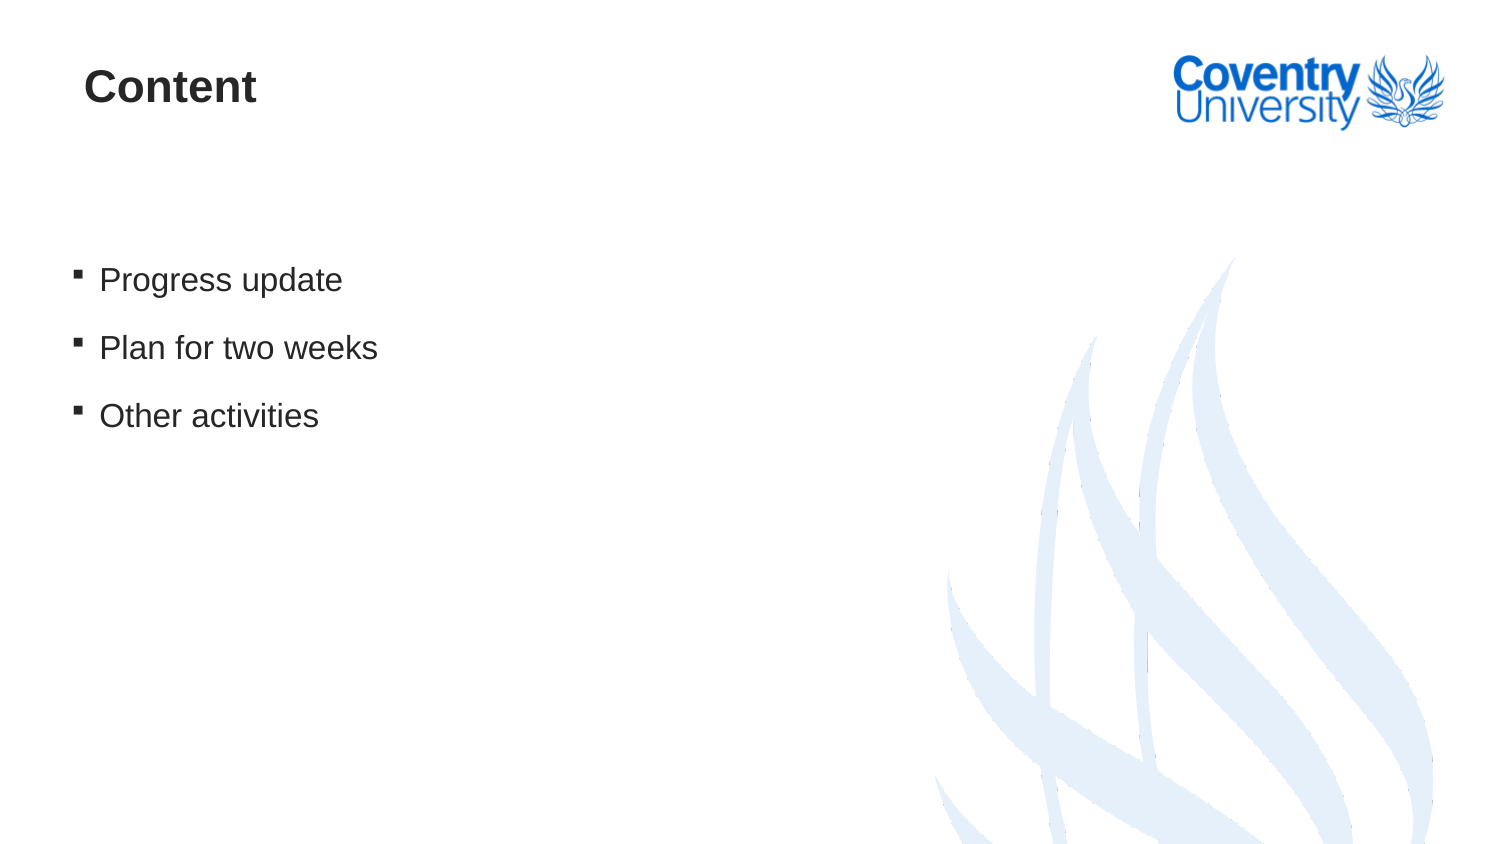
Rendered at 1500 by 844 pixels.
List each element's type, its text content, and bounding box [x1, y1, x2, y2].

picture [1169, 52, 1450, 132]
title Content [68, 55, 1363, 174]
list Progress update Plan for two weeks Other activities [56, 230, 1351, 646]
picture [935, 256, 1433, 844]
